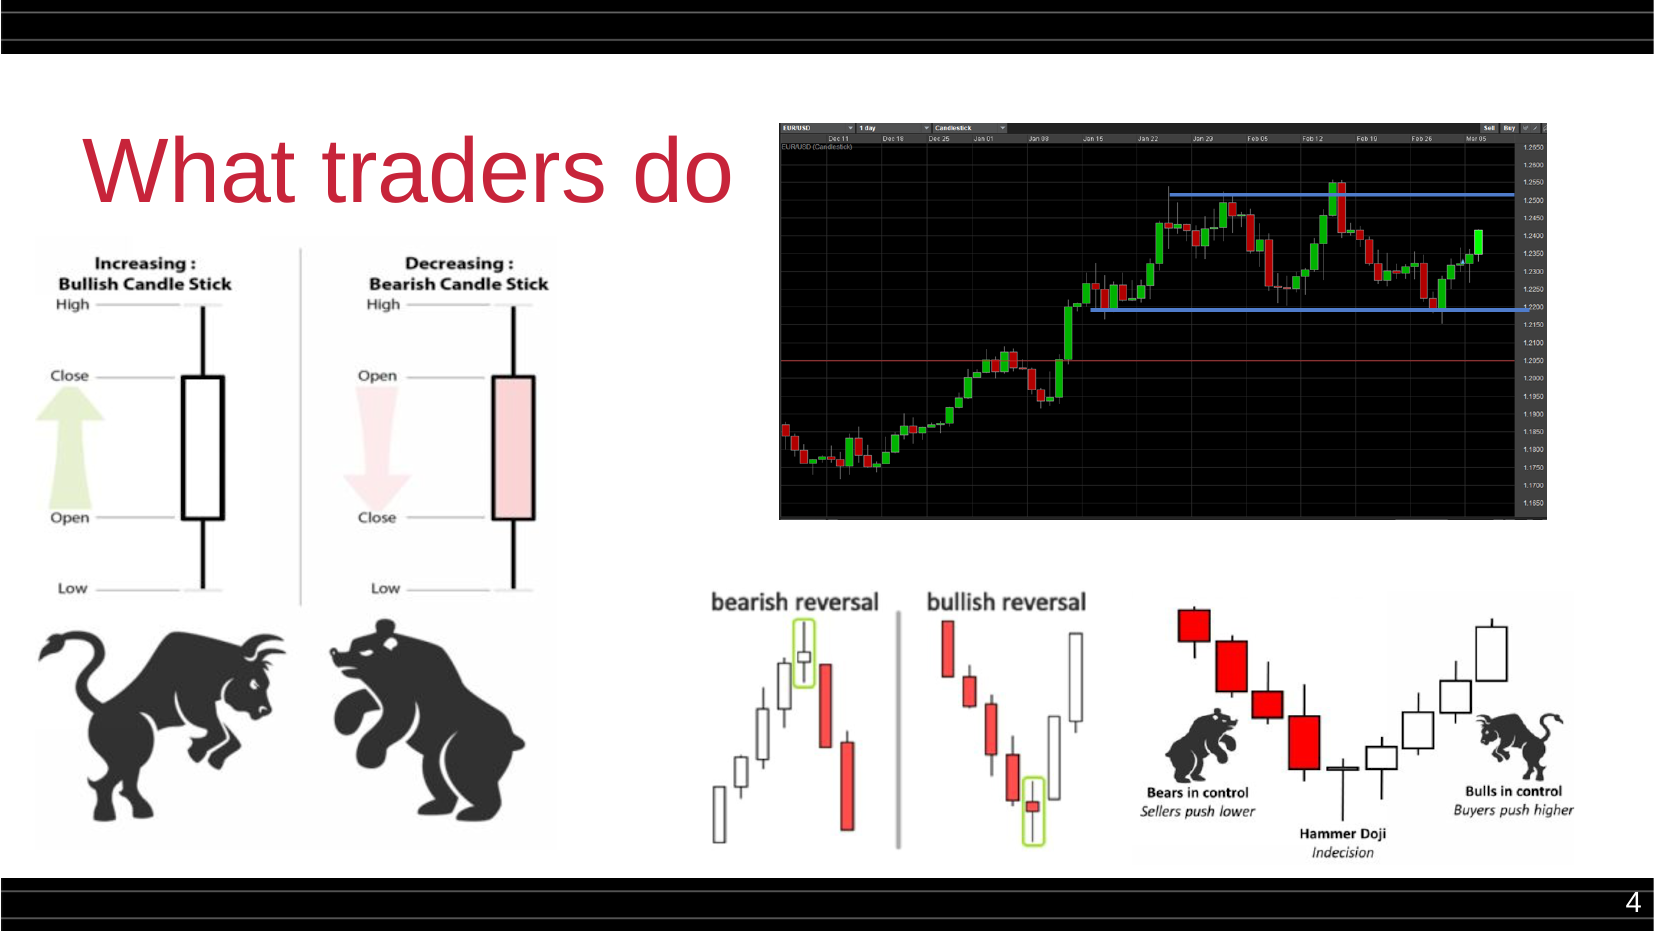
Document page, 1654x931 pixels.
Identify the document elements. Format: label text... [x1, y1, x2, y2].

picture [696, 578, 1107, 866]
picture [1, 0, 1654, 54]
picture [779, 123, 1547, 520]
picture [1, 878, 1654, 931]
picture [1127, 590, 1589, 871]
picture [35, 236, 557, 850]
title What traders do [82, 92, 1571, 249]
